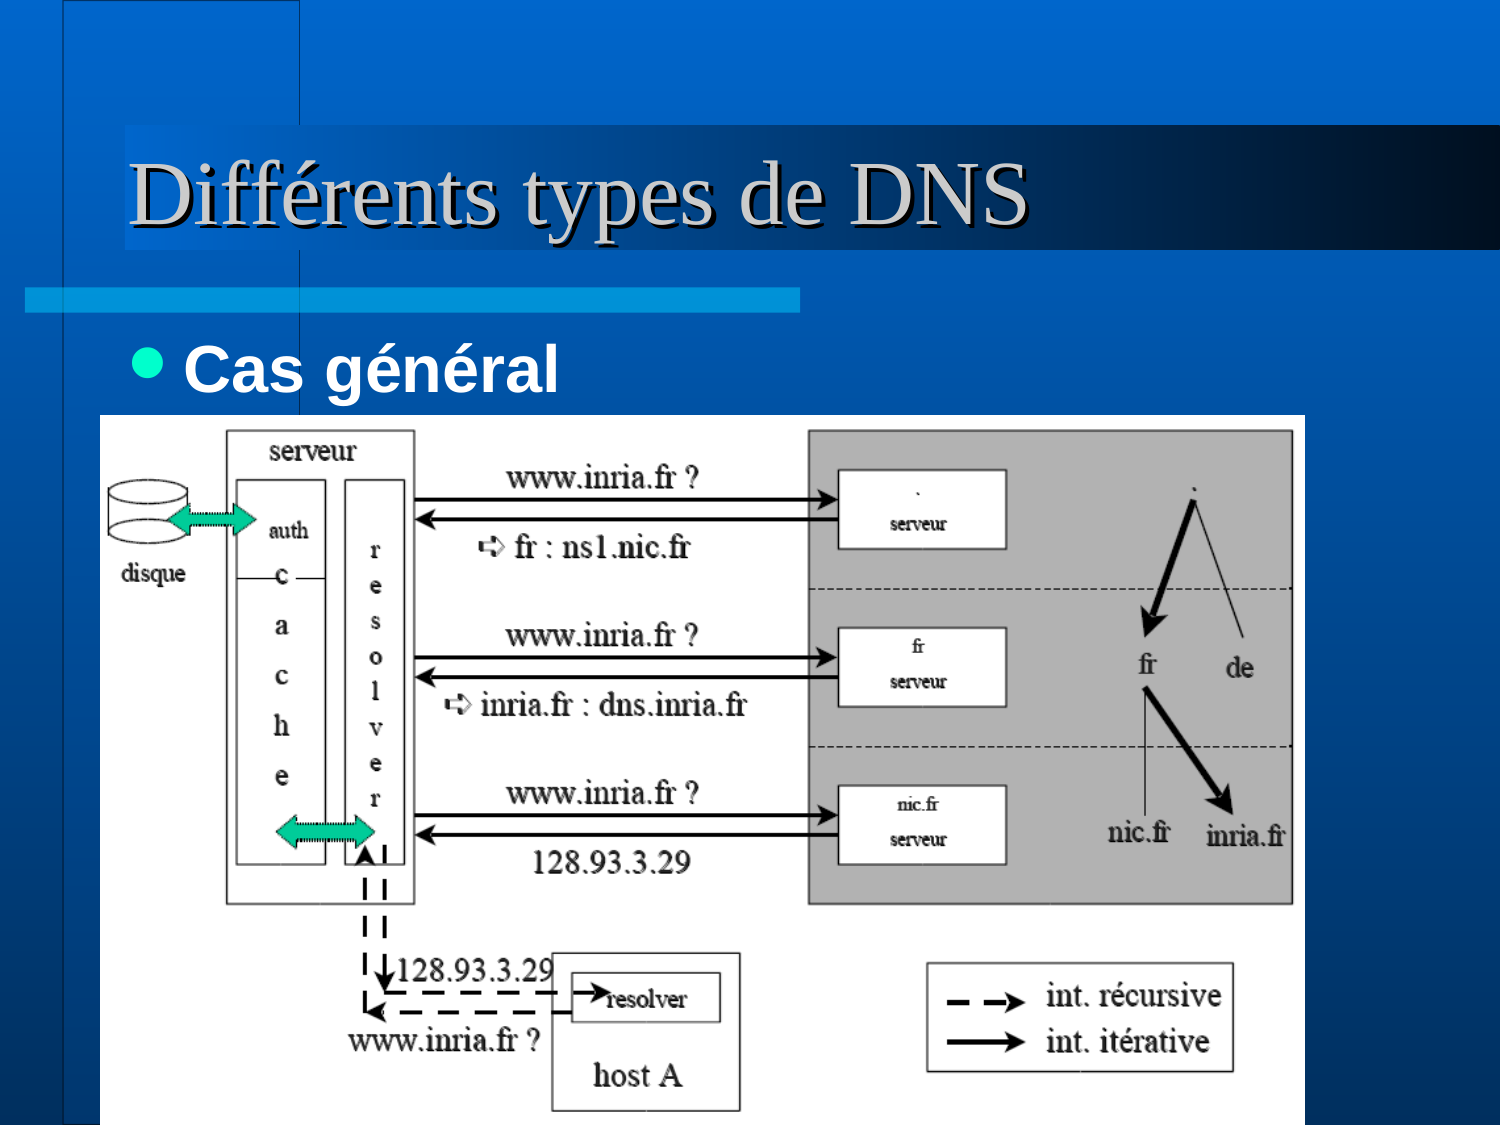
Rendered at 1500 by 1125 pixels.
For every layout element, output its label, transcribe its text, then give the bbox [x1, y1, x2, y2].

list Cas général [112, 324, 1388, 1001]
title Différents types de DNS [112, 99, 1388, 288]
picture [100, 415, 1305, 1125]
